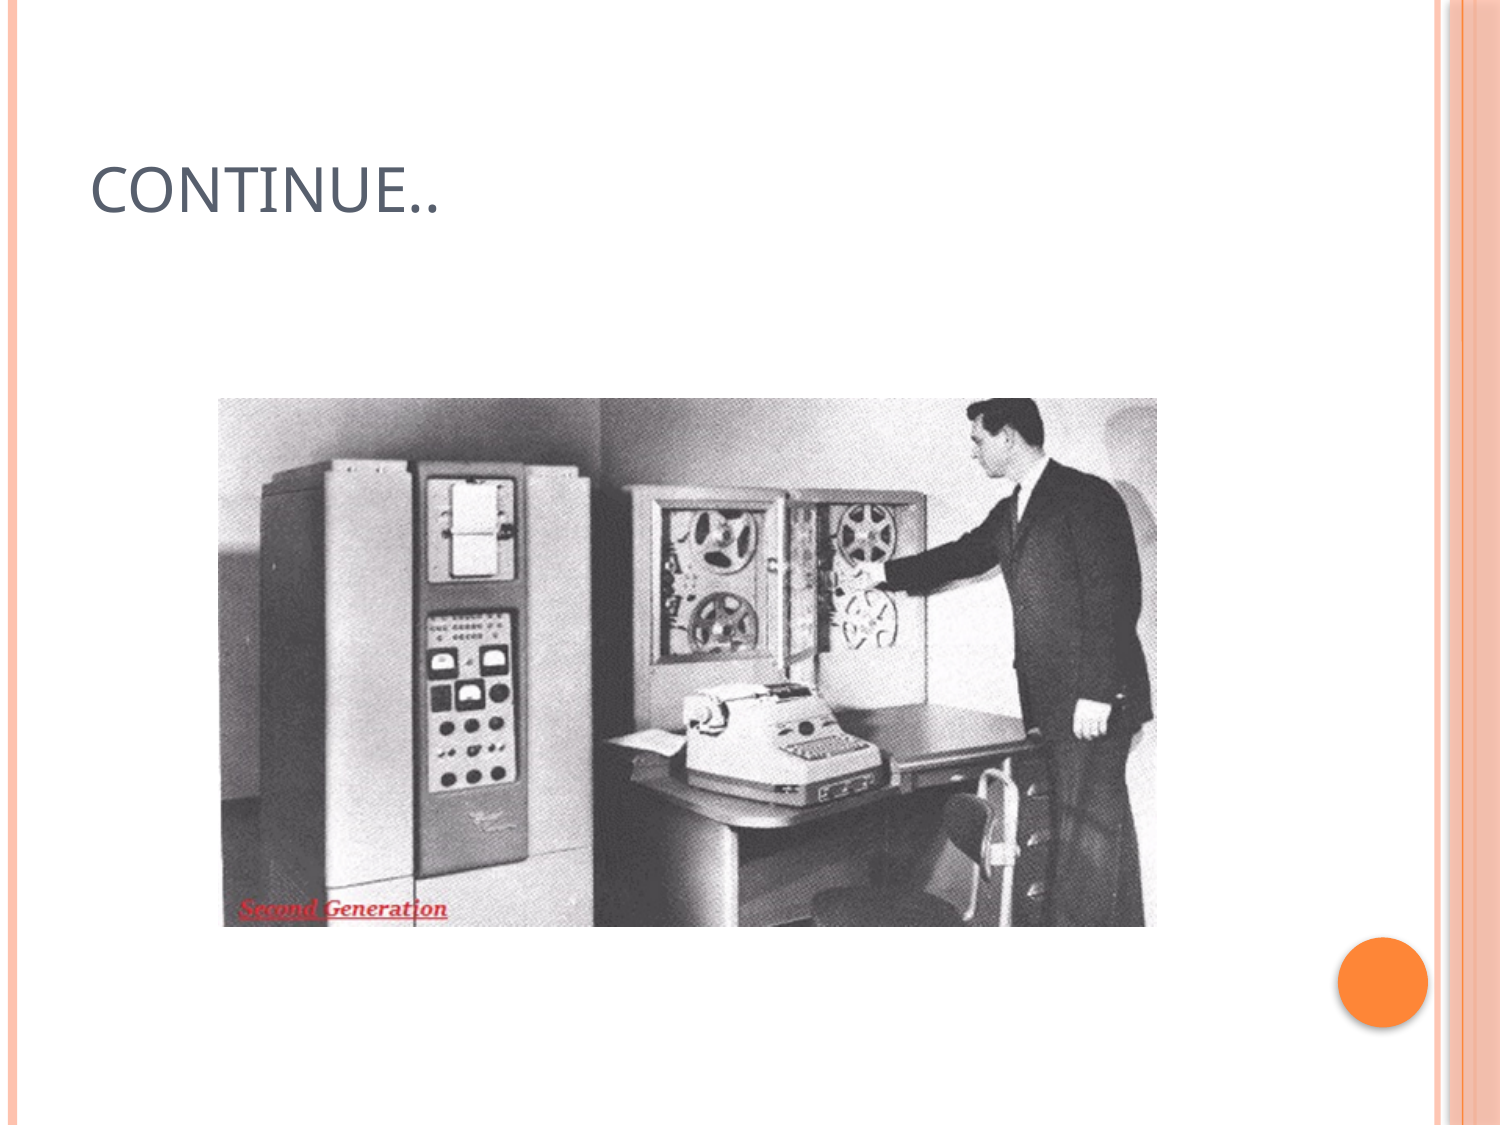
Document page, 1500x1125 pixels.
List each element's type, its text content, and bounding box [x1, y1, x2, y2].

picture [218, 398, 1157, 927]
title Continue.. [75, 45, 1300, 233]
